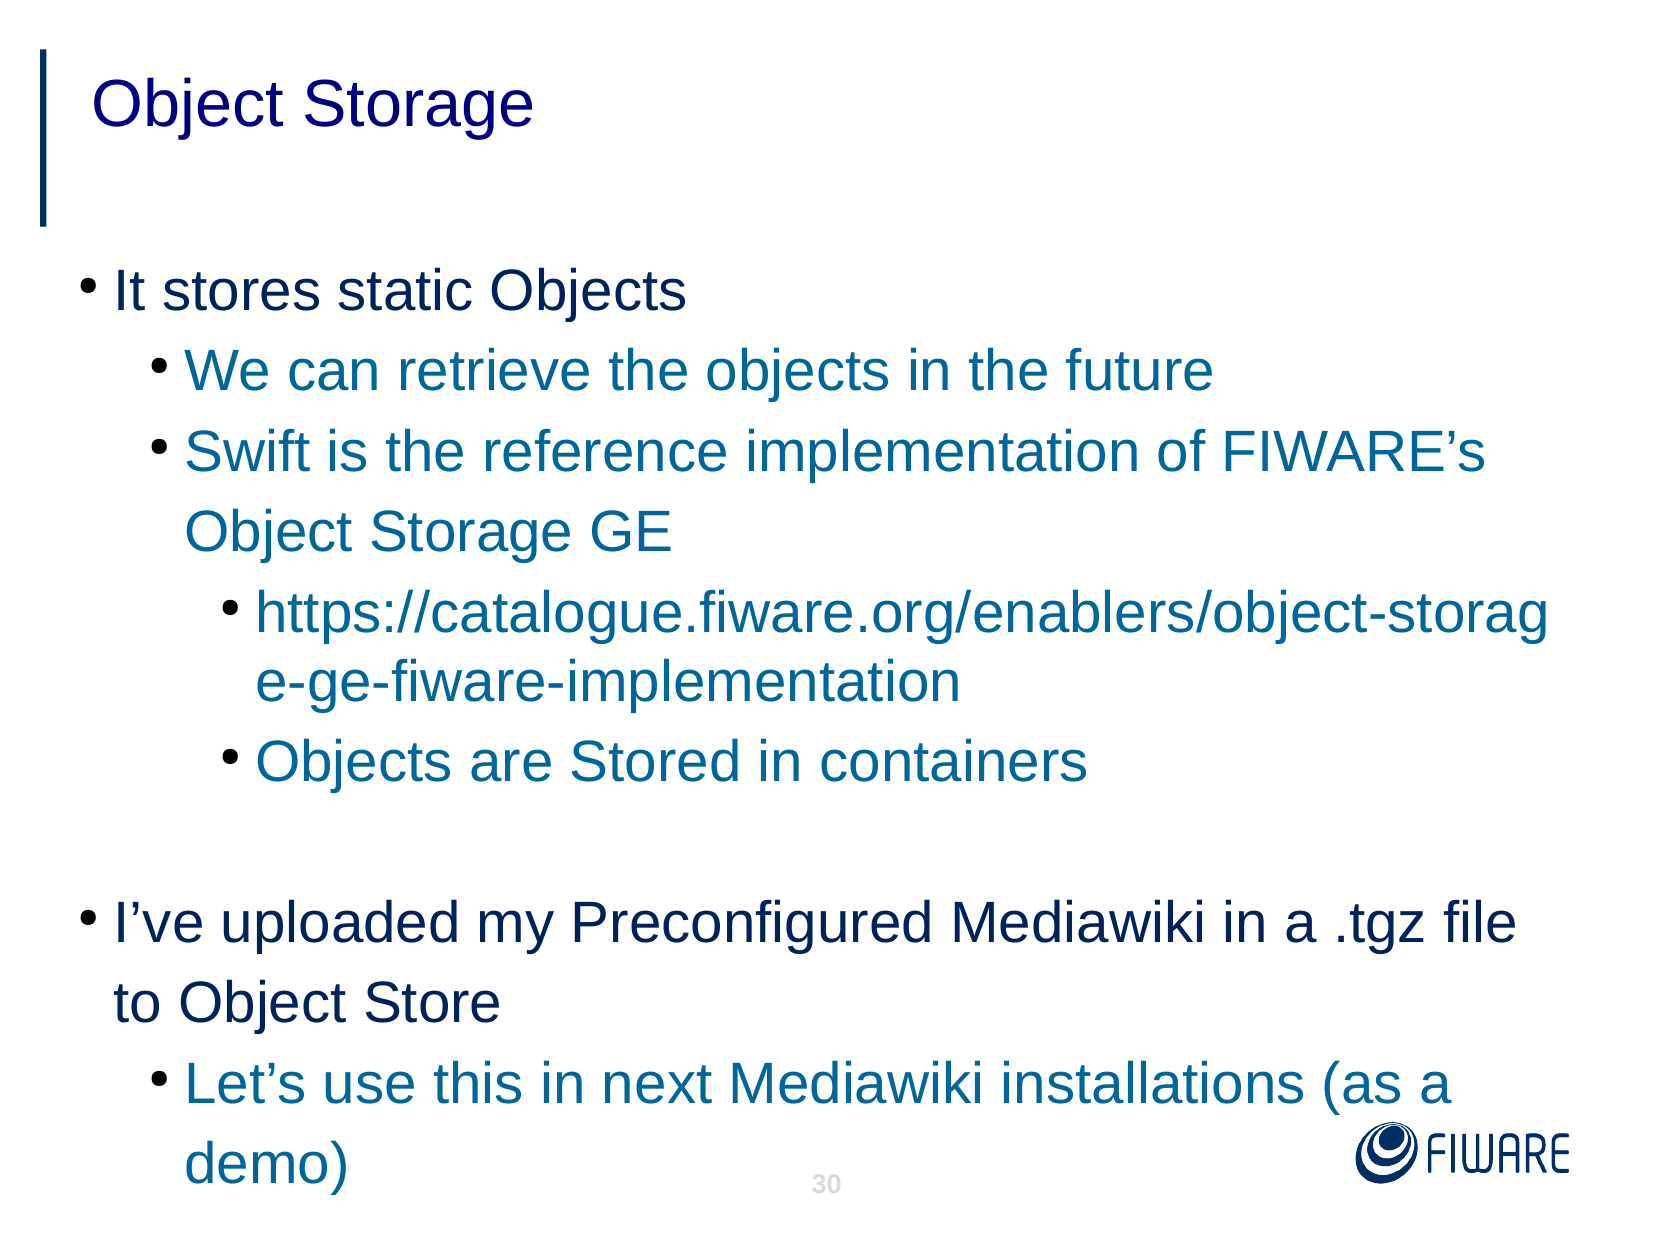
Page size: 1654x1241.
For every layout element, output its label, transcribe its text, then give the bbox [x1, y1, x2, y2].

slide_number <number> [733, 1149, 921, 1216]
text_box It stores static Objects We can retrieve the objects in the future Swift is the reference implementation of FIWARE’s Object Storage GE https://catalogue.fiware.org/enablers/object-storage-ge-fiware-implementation Objects are Stored in containers I’ve uploaded my Preconfigured Mediawiki in a .tgz file to Object Store Let’s use this in next Mediawiki installations (as a demo) [63, 234, 1573, 1134]
picture [1351, 1116, 1575, 1188]
title Object Storage [76, 51, 1408, 196]
